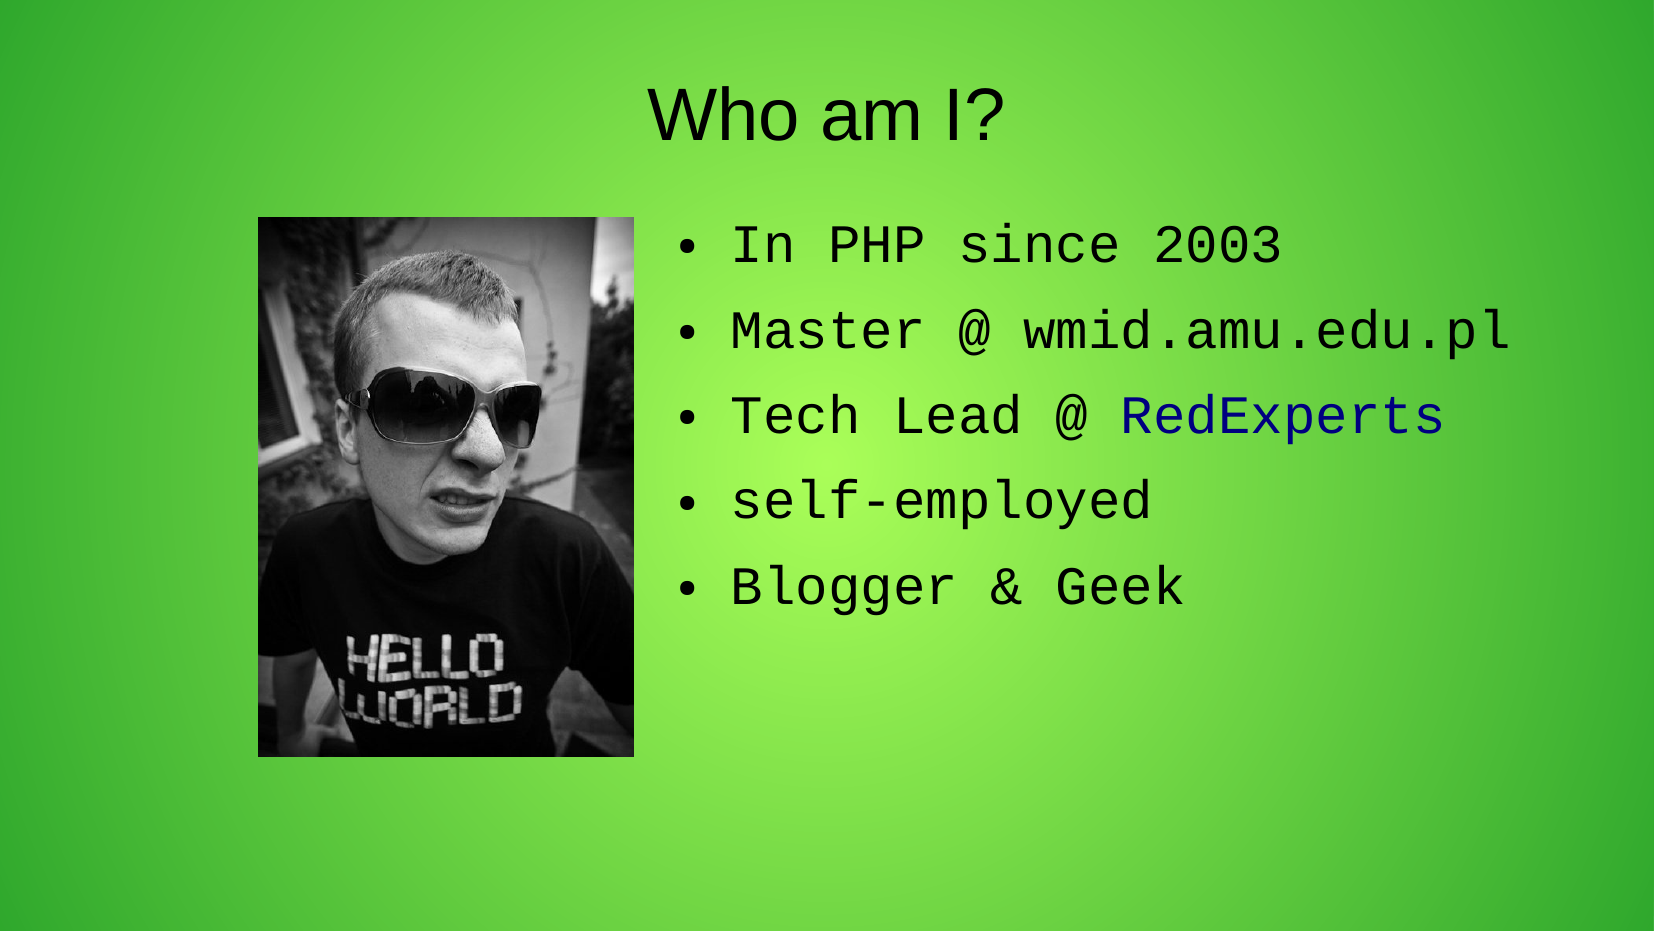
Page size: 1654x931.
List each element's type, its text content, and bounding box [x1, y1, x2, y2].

picture [258, 217, 634, 758]
list In PHP since 2003 Master @ wmid.amu.edu.pl Tech Lead @ RedExperts self-employed Blogger & Geek [660, 217, 1572, 758]
title Who am I? [82, 37, 1571, 193]
